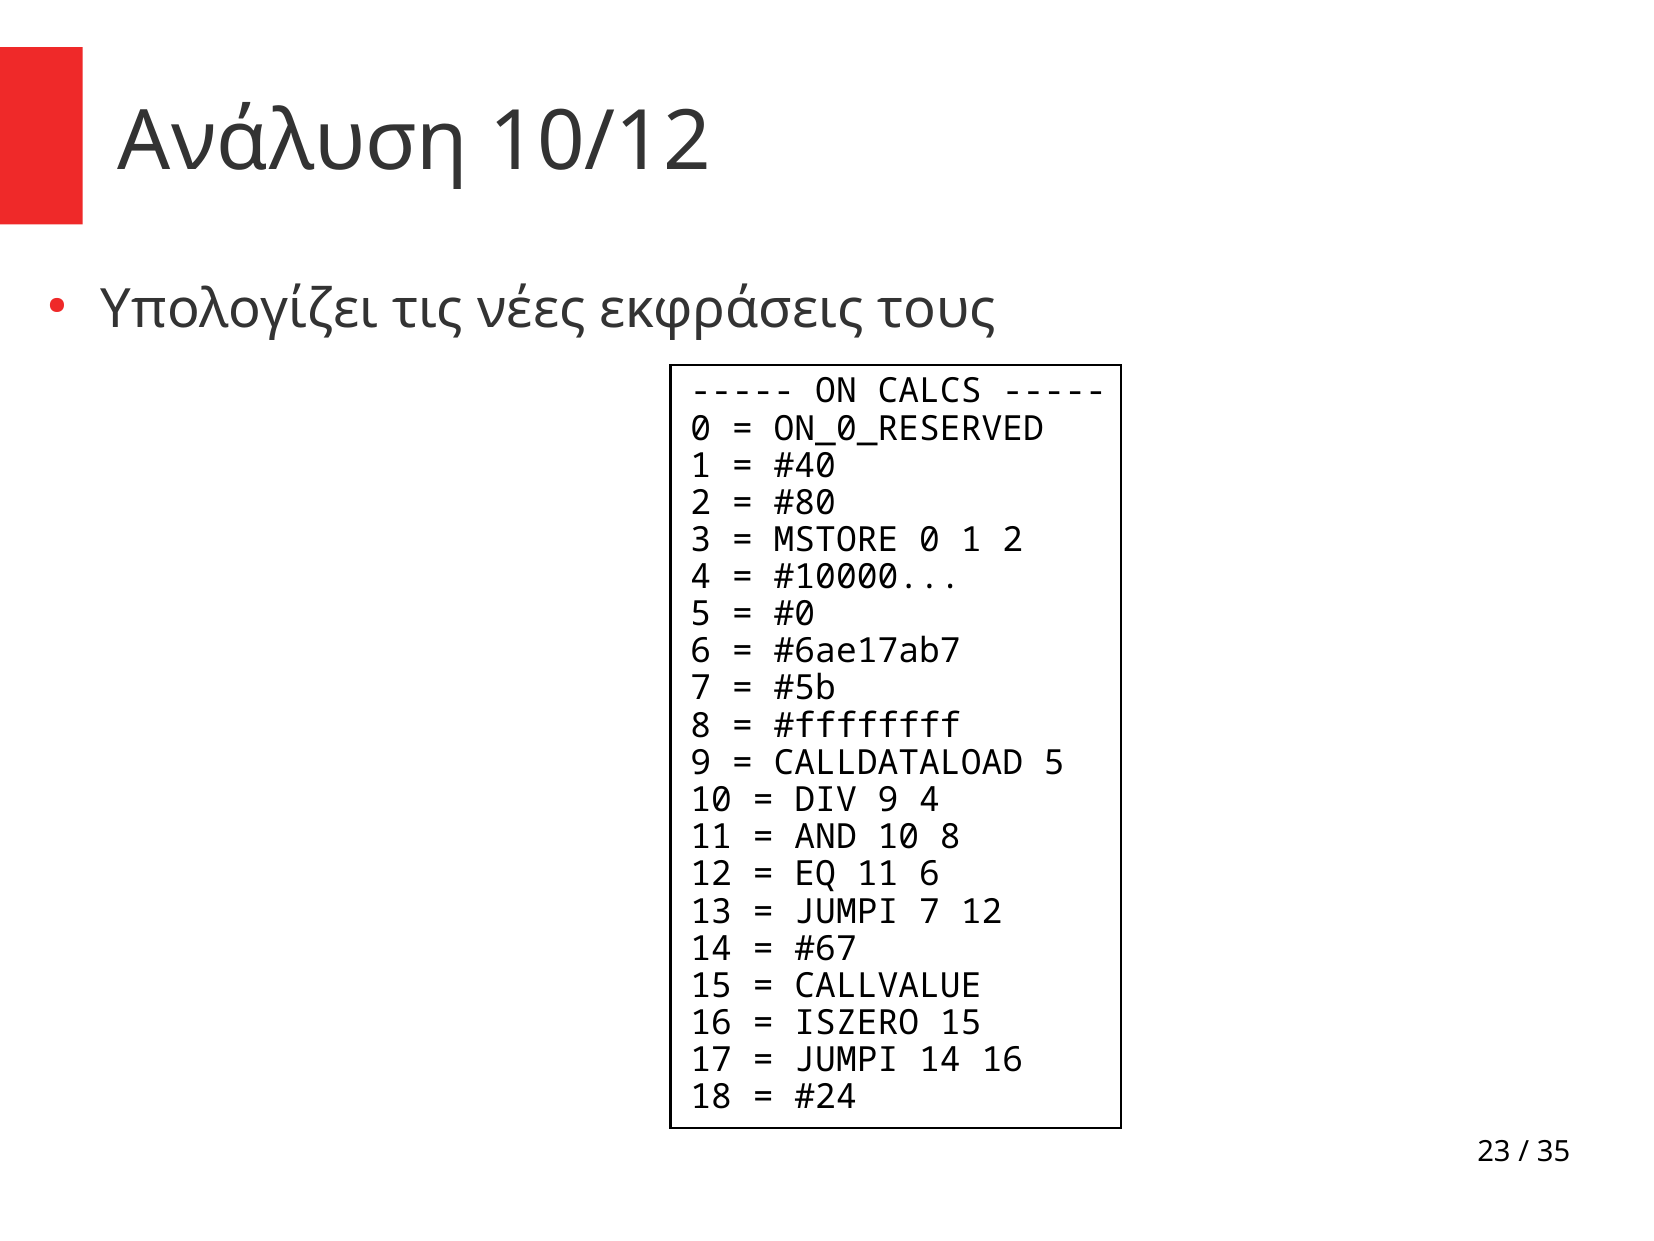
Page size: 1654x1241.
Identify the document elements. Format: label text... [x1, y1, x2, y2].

list Υπολογίζει τις νέες εκφράσεις τους [29, 270, 1620, 376]
title Ανάλυση 10/12 [117, 33, 1571, 241]
picture [659, 353, 1132, 1141]
